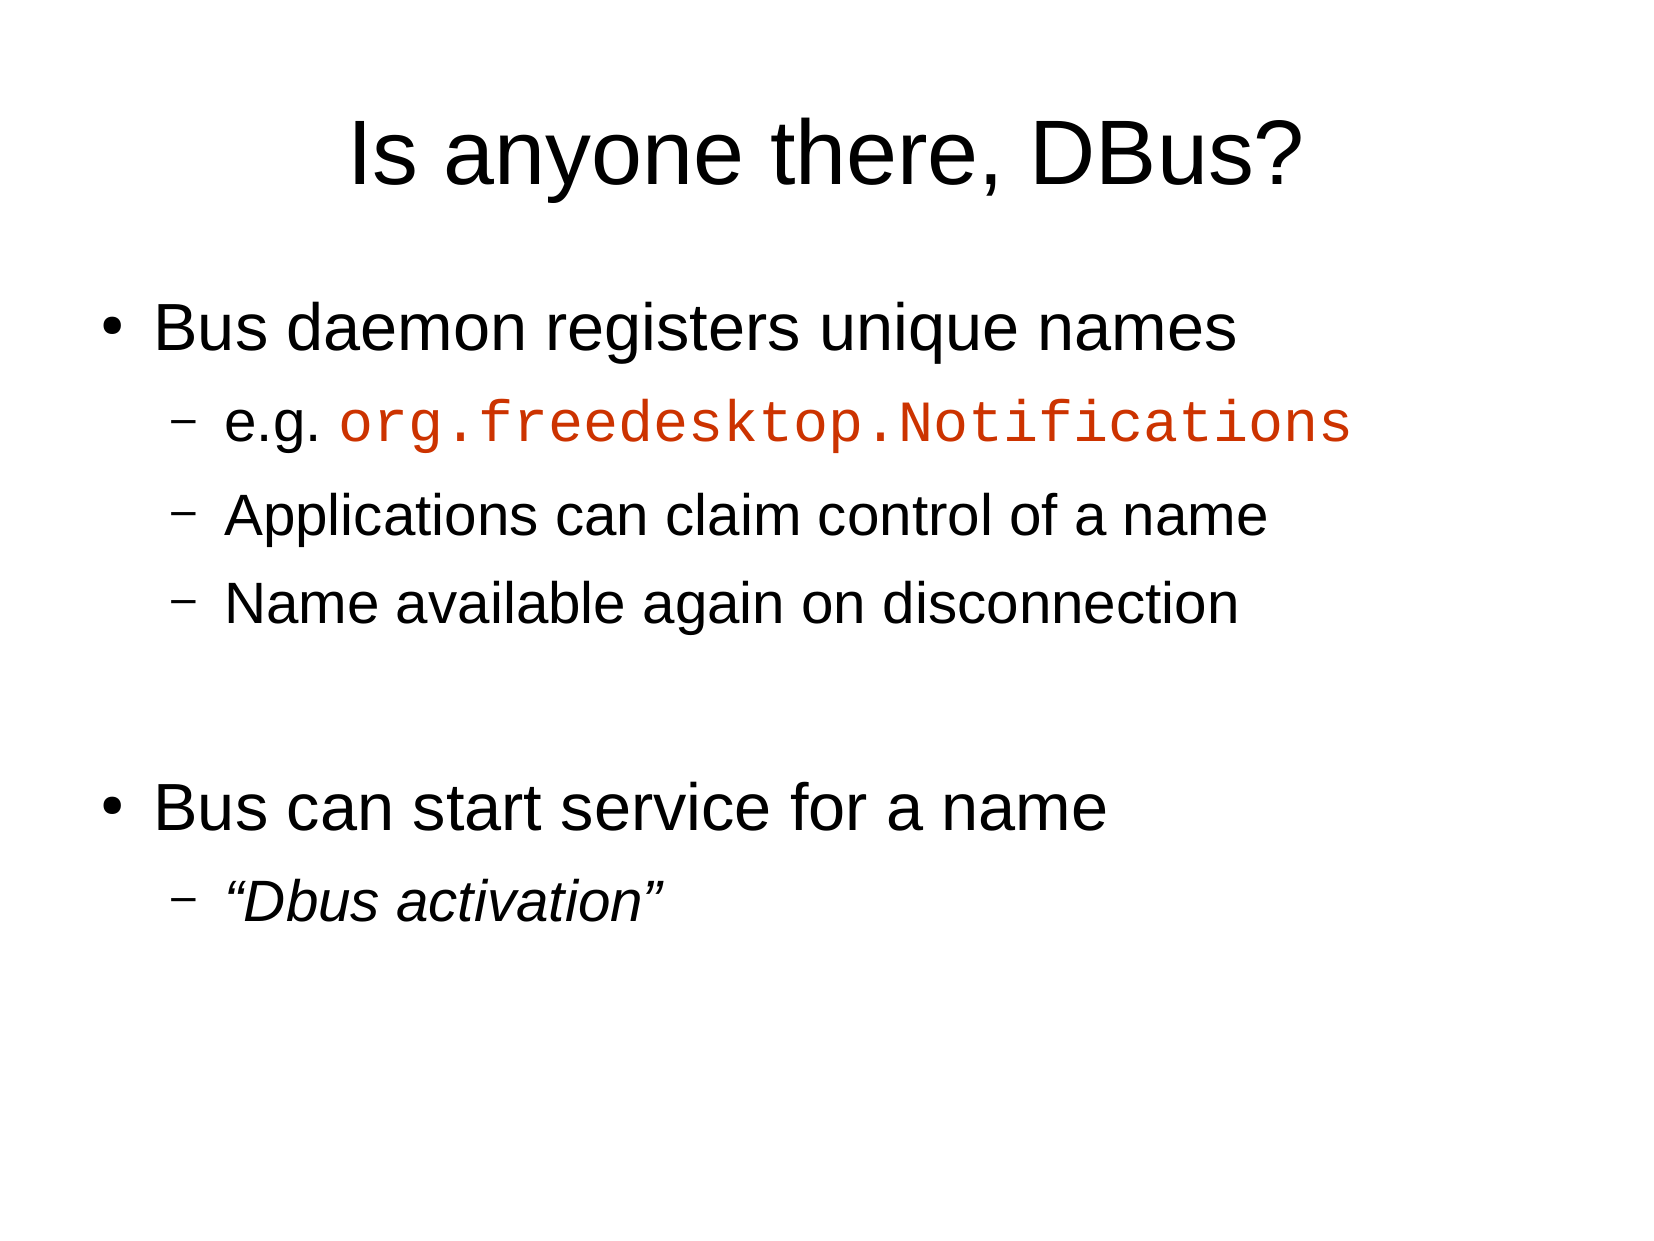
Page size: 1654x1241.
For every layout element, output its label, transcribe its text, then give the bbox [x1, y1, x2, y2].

title Is anyone there, DBus? [82, 49, 1571, 257]
list Bus daemon registers unique names e.g. org.freedesktop.Notifications Applications can claim control of a name Name available again on disconnection Bus can start service for a name “Dbus activation” [82, 290, 1571, 1010]
